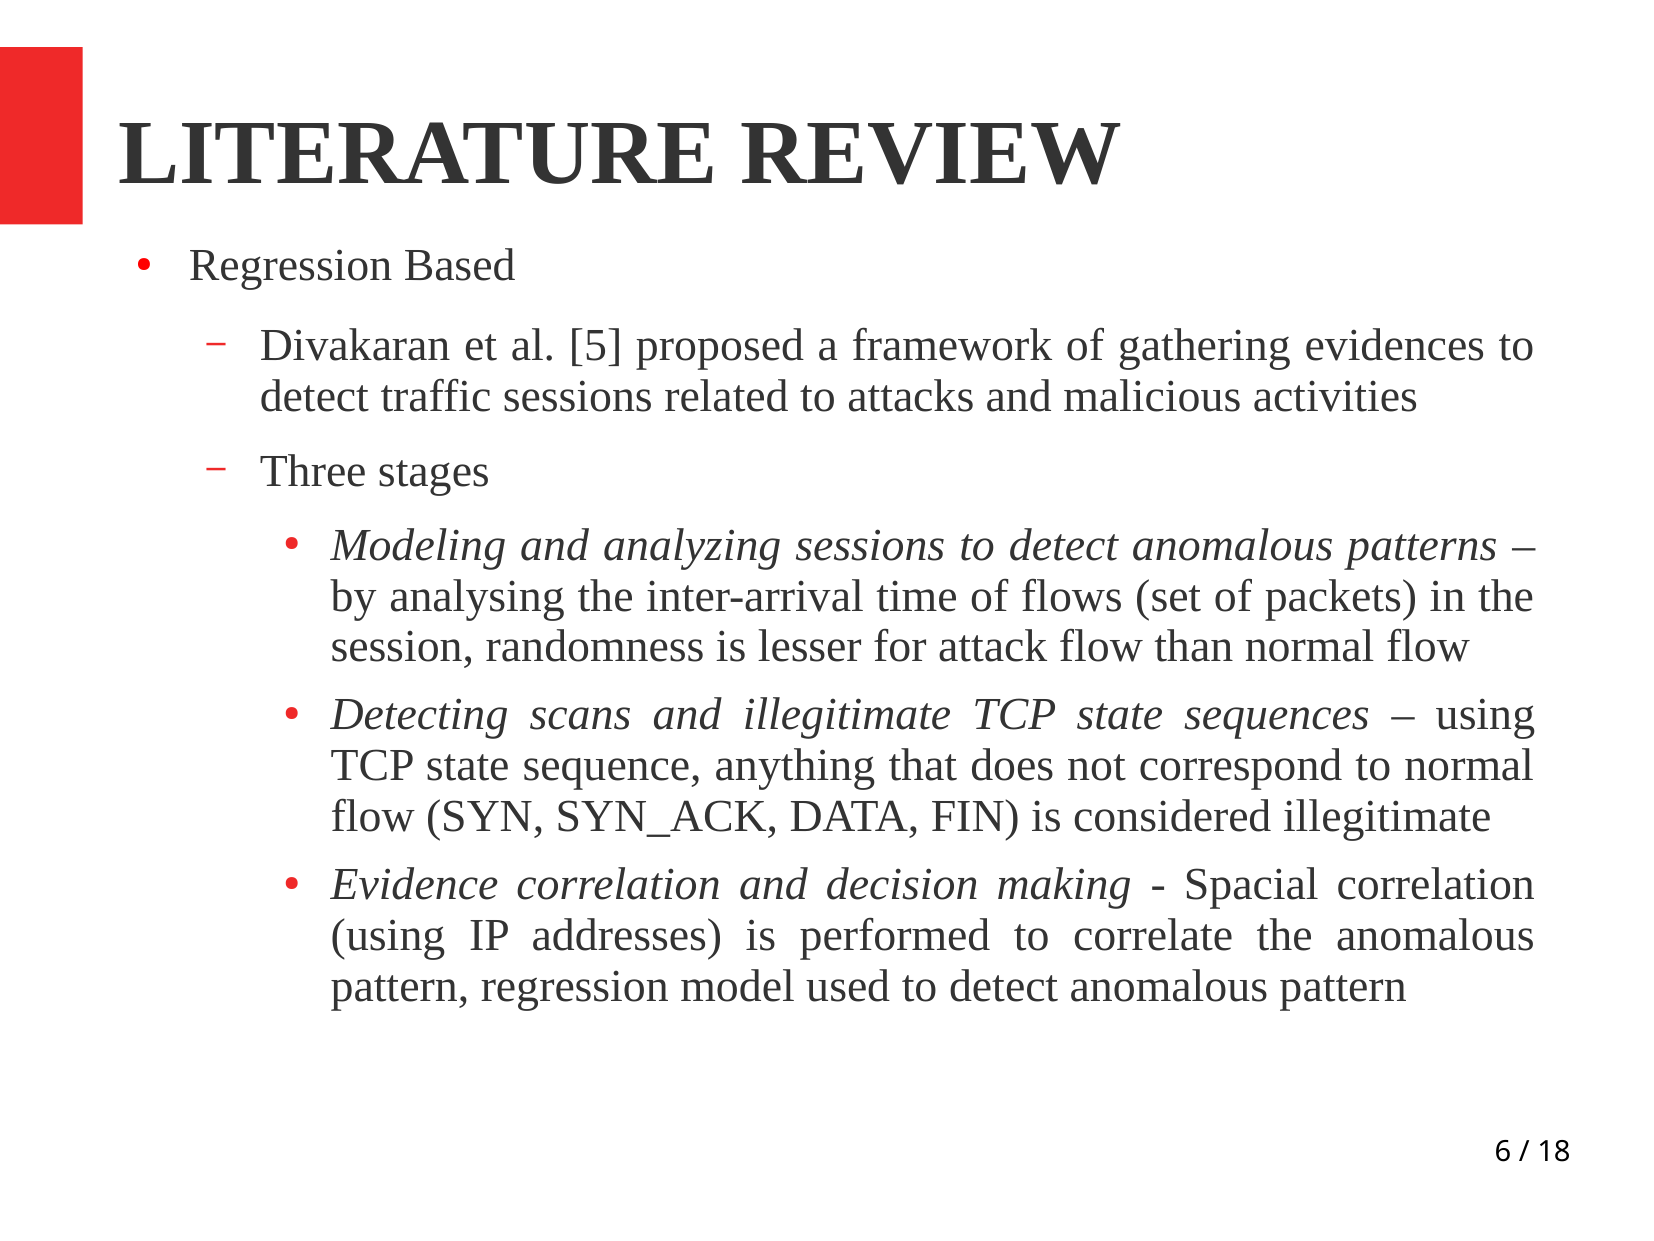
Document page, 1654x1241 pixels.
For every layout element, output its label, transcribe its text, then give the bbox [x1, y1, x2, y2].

list Regression Based Divakaran et al. [5] proposed a framework of gathering evidences to detect traffic sessions related to attacks and malicious activities Three stages Modeling and analyzing sessions to detect anomalous patterns – by analysing the inter-arrival time of flows (set of packets) in the session, randomness is lesser for attack flow than normal flow Detecting scans and illegitimate TCP state sequences – using TCP state sequence, anything that does not correspond to normal flow (SYN, SYN_ACK, DATA, FIN) is considered illegitimate Evidence correlation and decision making - Spacial correlation (using IP addresses) is performed to correlate the anomalous pattern, regression model used to detect anomalous pattern [118, 240, 1536, 1111]
title LITERATURE REVIEW [118, 49, 1571, 257]
